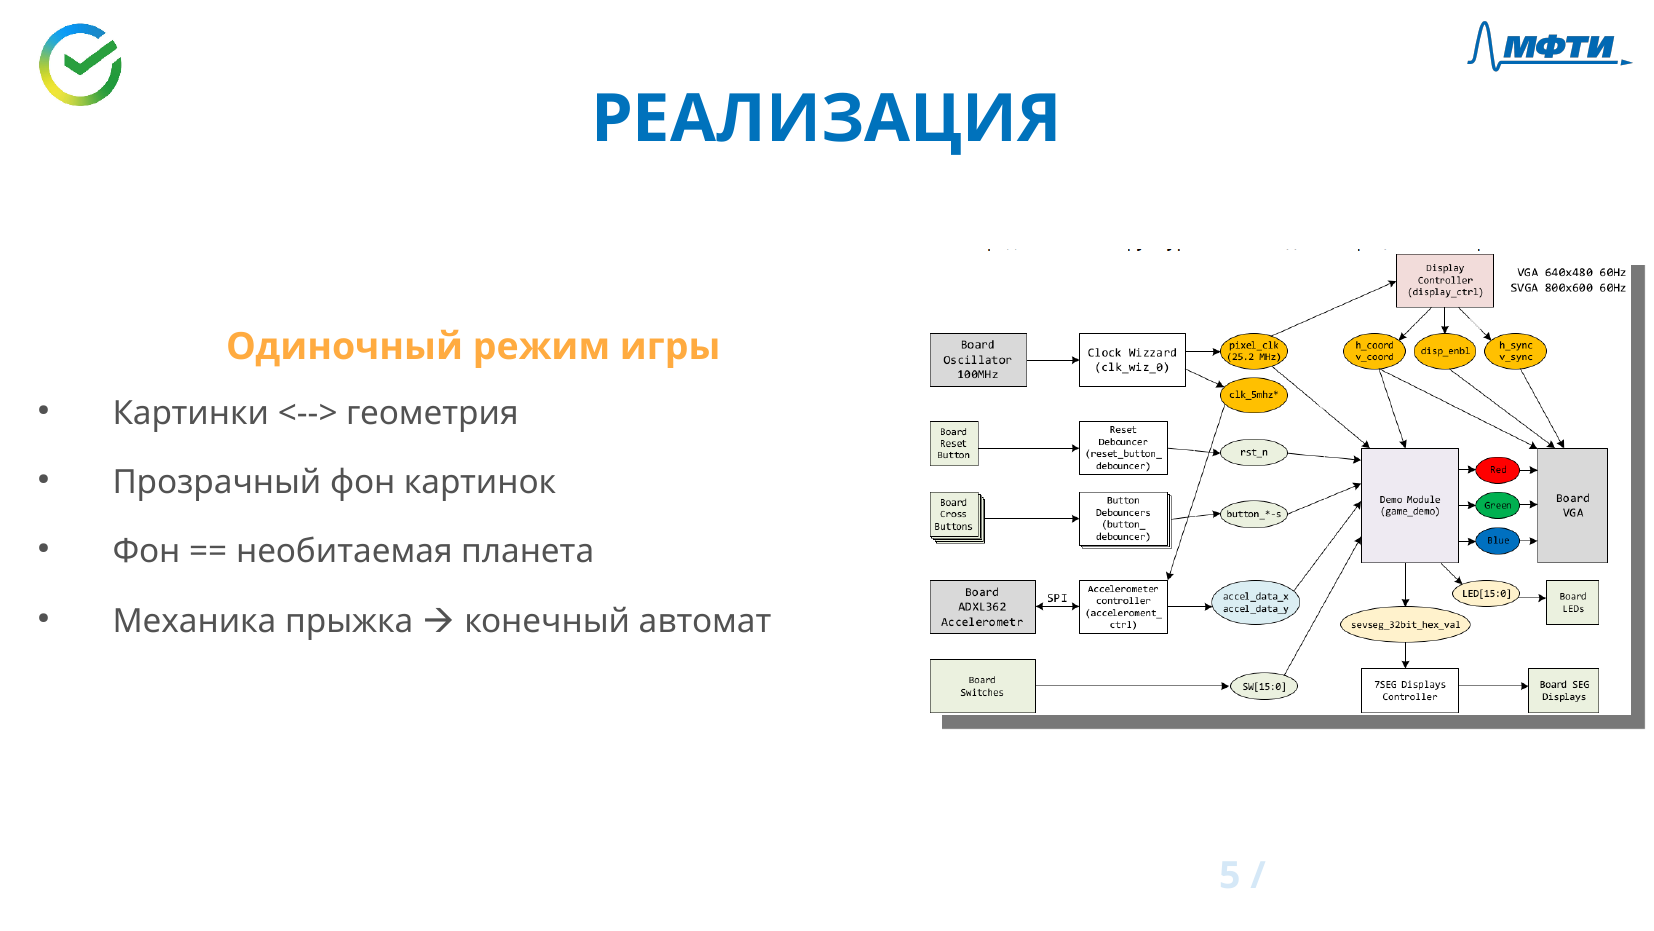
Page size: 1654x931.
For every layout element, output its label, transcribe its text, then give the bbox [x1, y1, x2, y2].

title РЕАЛИЗАЦИЯ [82, 37, 1571, 193]
picture [1446, 0, 1654, 93]
picture [0, 17, 461, 160]
text_box Картинки <--> геометрия Прозрачный фон картинок Фон == необитаемая планета Механика прыжка  конечный автомат [37, 390, 873, 676]
text_box Одиночный режим игры [211, 315, 736, 375]
picture [925, 249, 1631, 715]
text_box [215, 211, 1342, 857]
